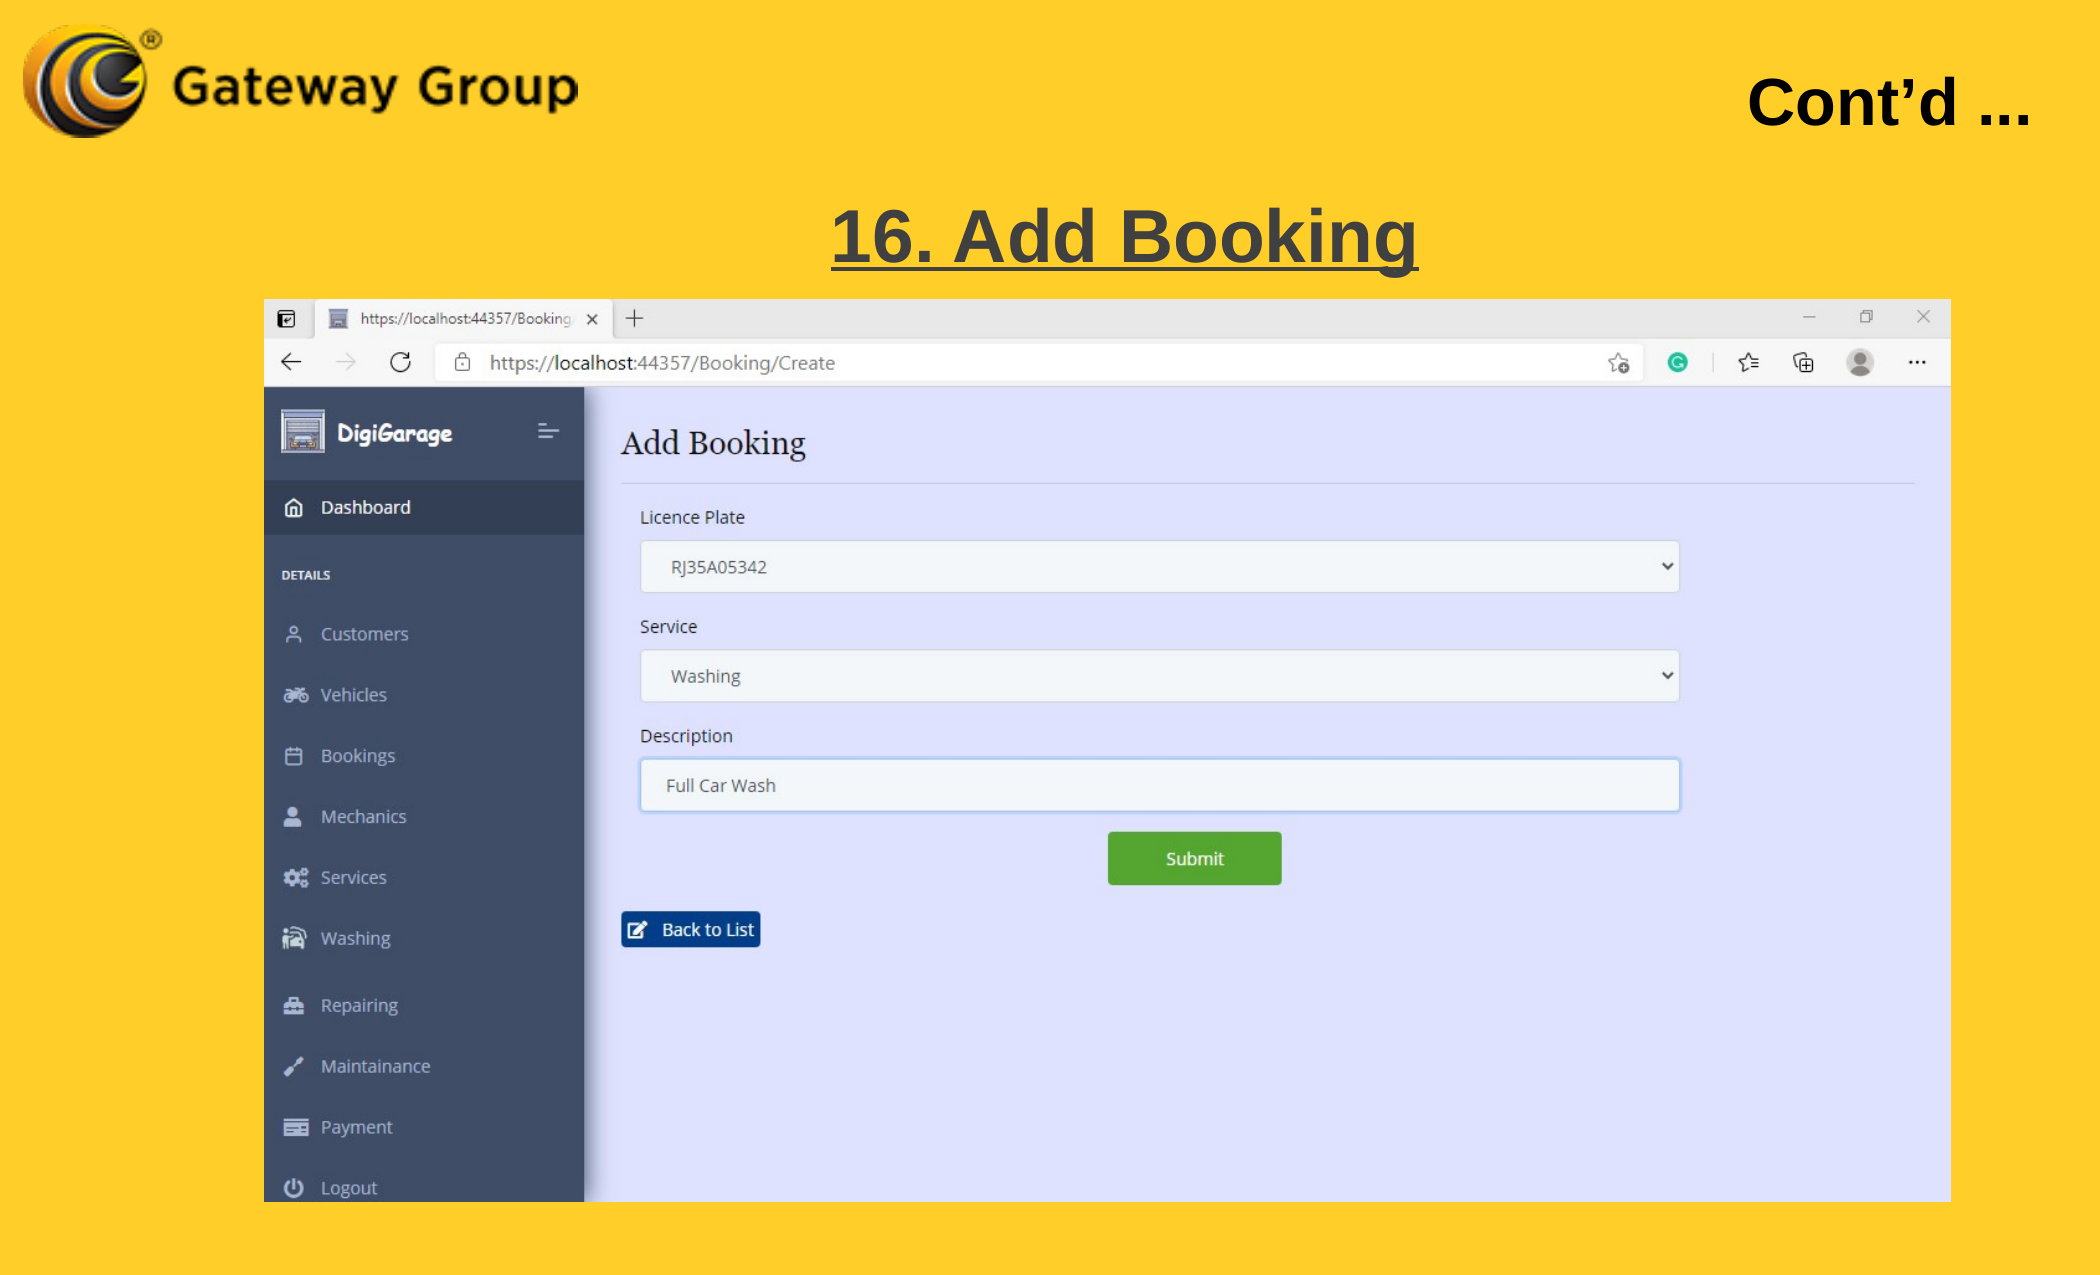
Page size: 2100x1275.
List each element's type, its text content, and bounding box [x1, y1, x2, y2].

picture [23, 24, 578, 138]
text_box Cont’d ... [1732, 57, 2063, 147]
text_box 16. Add Booking [787, 187, 1463, 299]
picture [264, 299, 1951, 1202]
